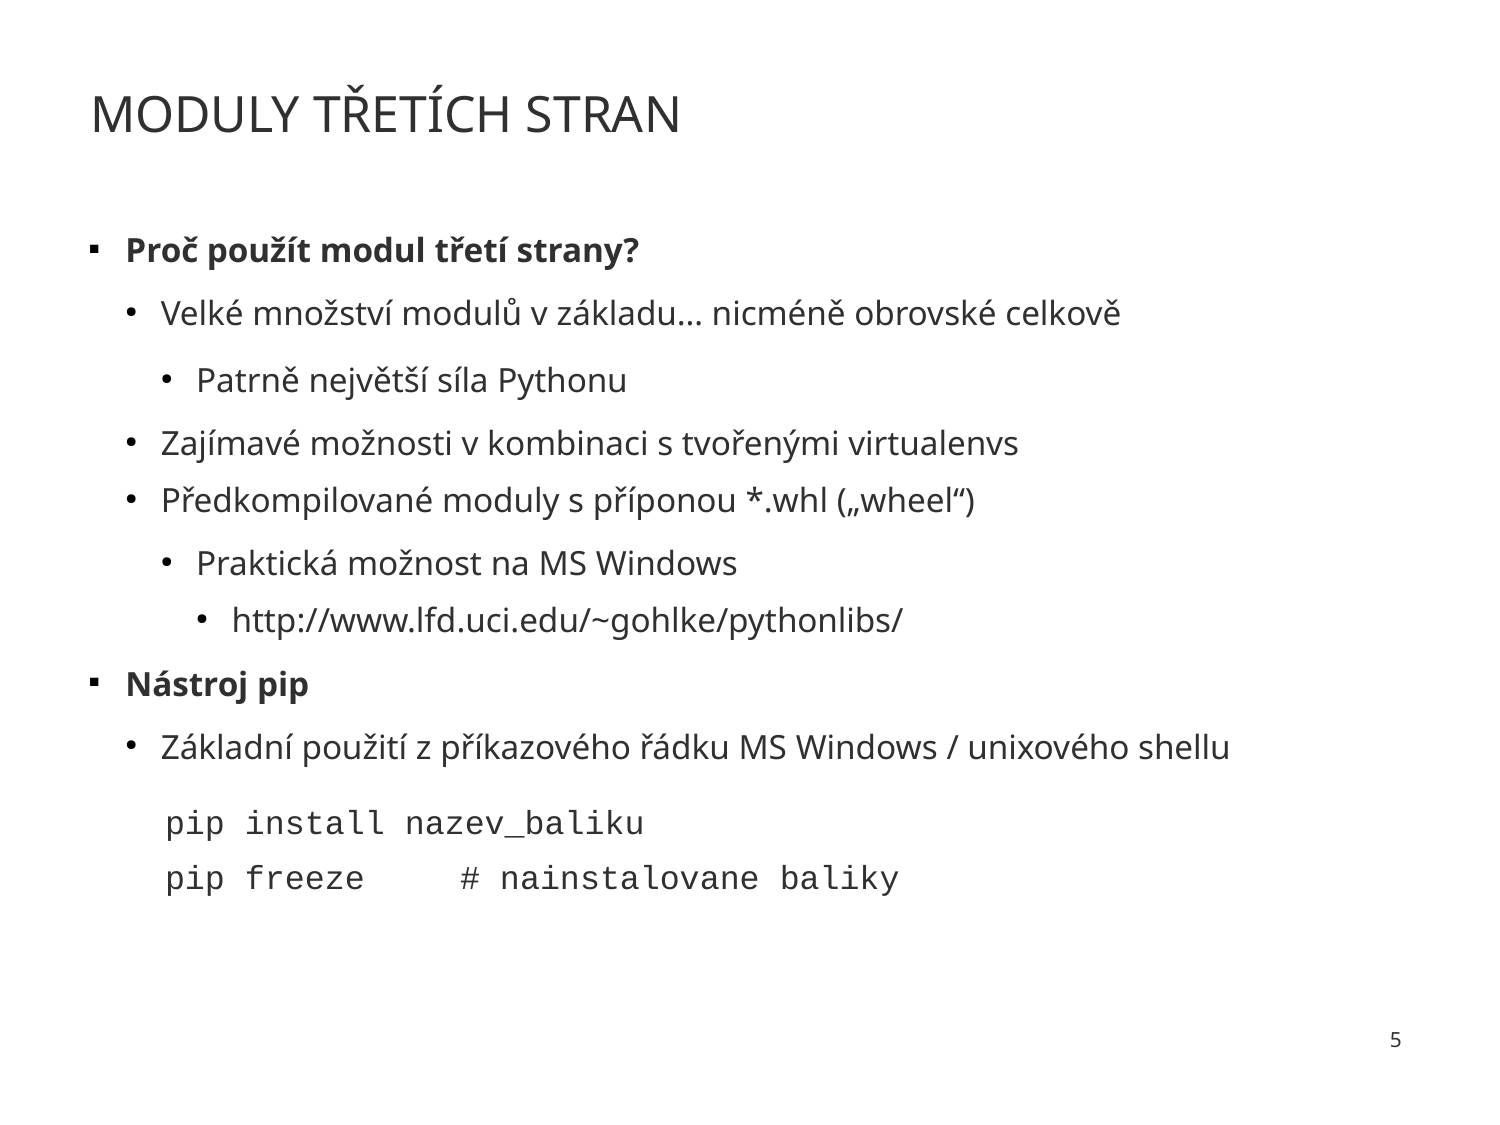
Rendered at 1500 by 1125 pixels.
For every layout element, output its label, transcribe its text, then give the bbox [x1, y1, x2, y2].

list Proč použít modul třetí strany? Velké množství modulů v základu… nicméně obrovské celkově Patrně největší síla Pythonu Zajímavé možnosti v kombinaci s tvořenými virtualenvs Předkompilované moduly s příponou *.whl („wheel“) Praktická možnost na MS Windows http://www.lfd.uci.edu/~gohlke/pythonlibs/ Nástroj pip Základní použití z příkazového řádku MS Windows / unixového shellu pip install nazev_baliku pip freeze # nainstalovane baliky [75, 219, 1353, 1035]
title Moduly třetích straN [75, 66, 1223, 161]
slide_number <číslo> [1343, 1010, 1417, 1071]
